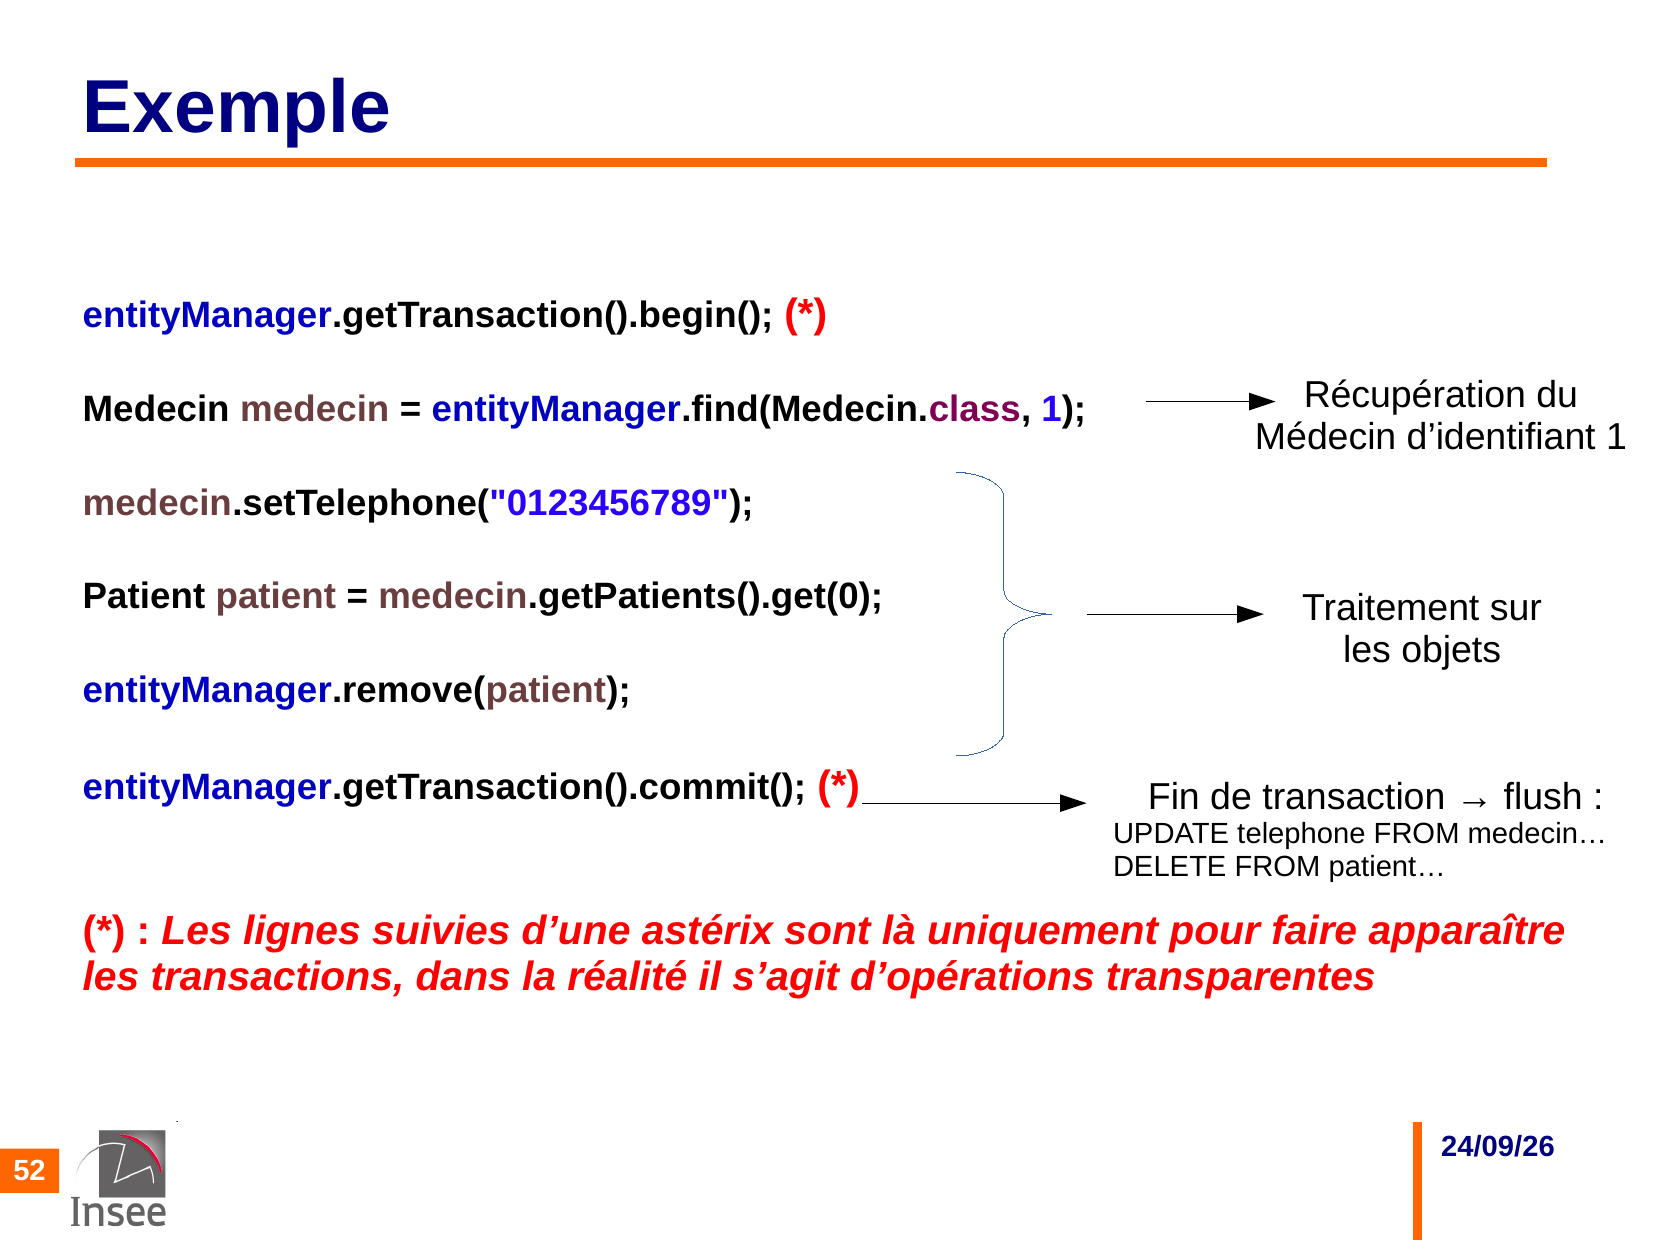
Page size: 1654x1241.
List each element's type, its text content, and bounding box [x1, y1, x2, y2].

list entityManager.getTransaction().begin(); (*) Medecin medecin = entityManager.find(Medecin.class, 1); medecin.setTelephone("0123456789"); Patient patient = medecin.getPatients().get(0); entityManager.remove(patient); entityManager.getTransaction().commit(); (*) (*) : Les lignes suivies d’une astérix sont là uniquement pour faire apparaître les transactions, dans la réalité il s’agit d’opérations transparentes [82, 290, 1571, 1010]
picture [62, 1121, 178, 1241]
text_box Traitement sur les objets [1287, 578, 1558, 678]
text_box Fin de transaction → flush : UPDATE telephone FROM medecin… DELETE FROM patient… [1098, 767, 1654, 909]
text_box Récupération du Médecin d’identifiant 1 [1240, 366, 1643, 465]
title Exemple [82, 49, 1619, 163]
